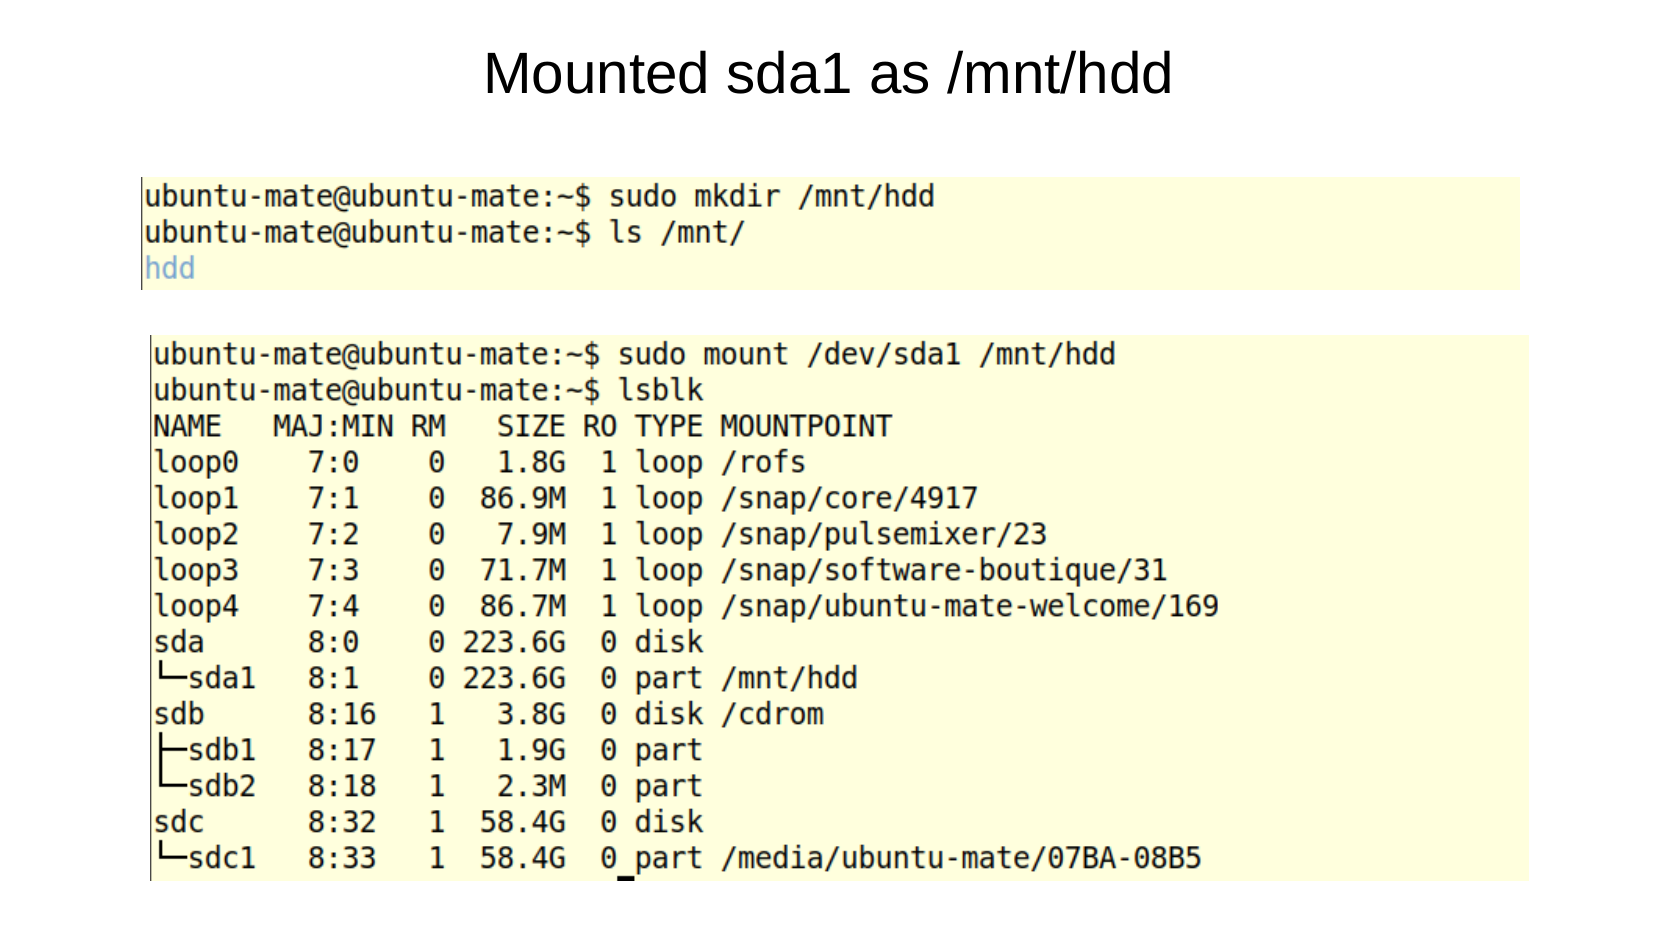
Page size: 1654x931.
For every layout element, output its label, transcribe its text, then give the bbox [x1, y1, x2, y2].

title Mounted sda1 as /mnt/hdd [0, 11, 1624, 136]
picture [141, 177, 1520, 290]
picture [150, 335, 1529, 881]
